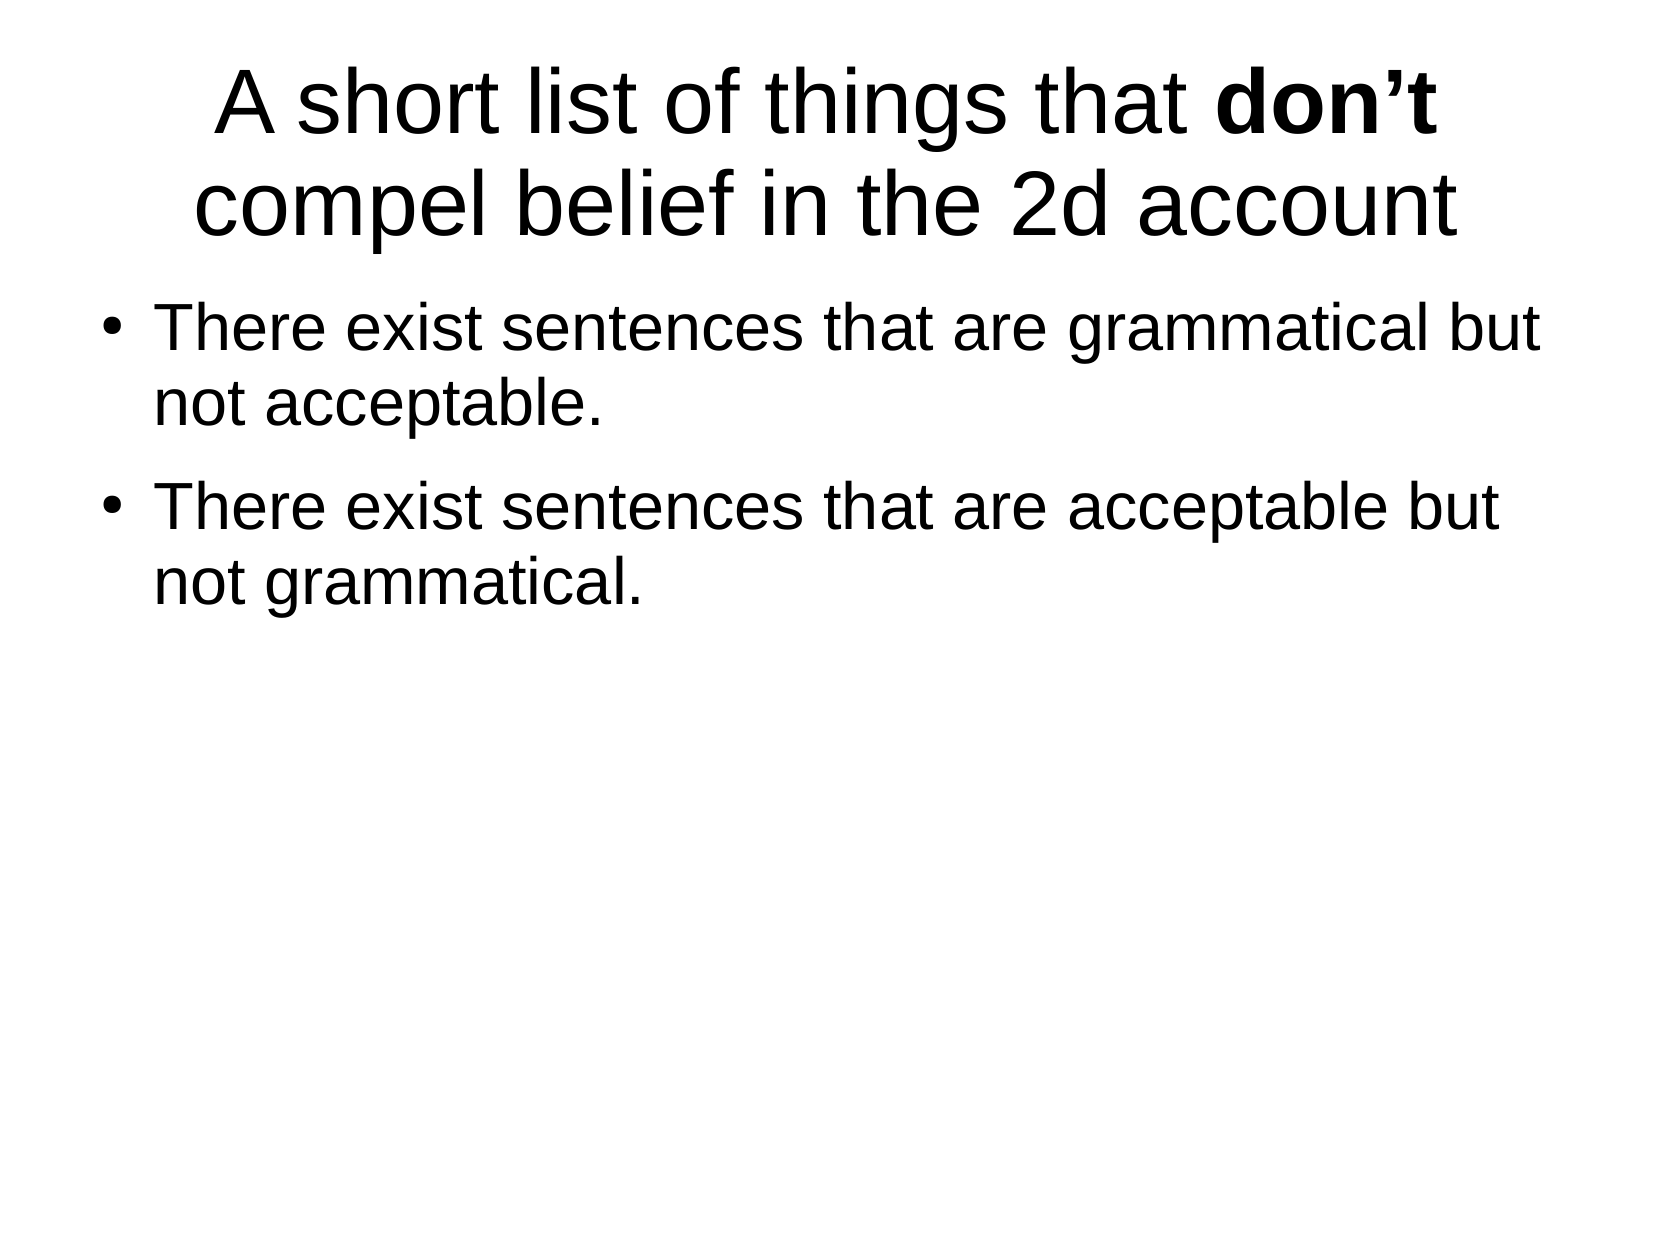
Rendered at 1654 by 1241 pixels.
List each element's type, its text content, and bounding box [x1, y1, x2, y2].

list There exist sentences that are grammatical but not acceptable. There exist sentences that are acceptable but not grammatical. [82, 290, 1571, 1010]
title A short list of things that don’t compel belief in the 2d account [82, 49, 1571, 257]
